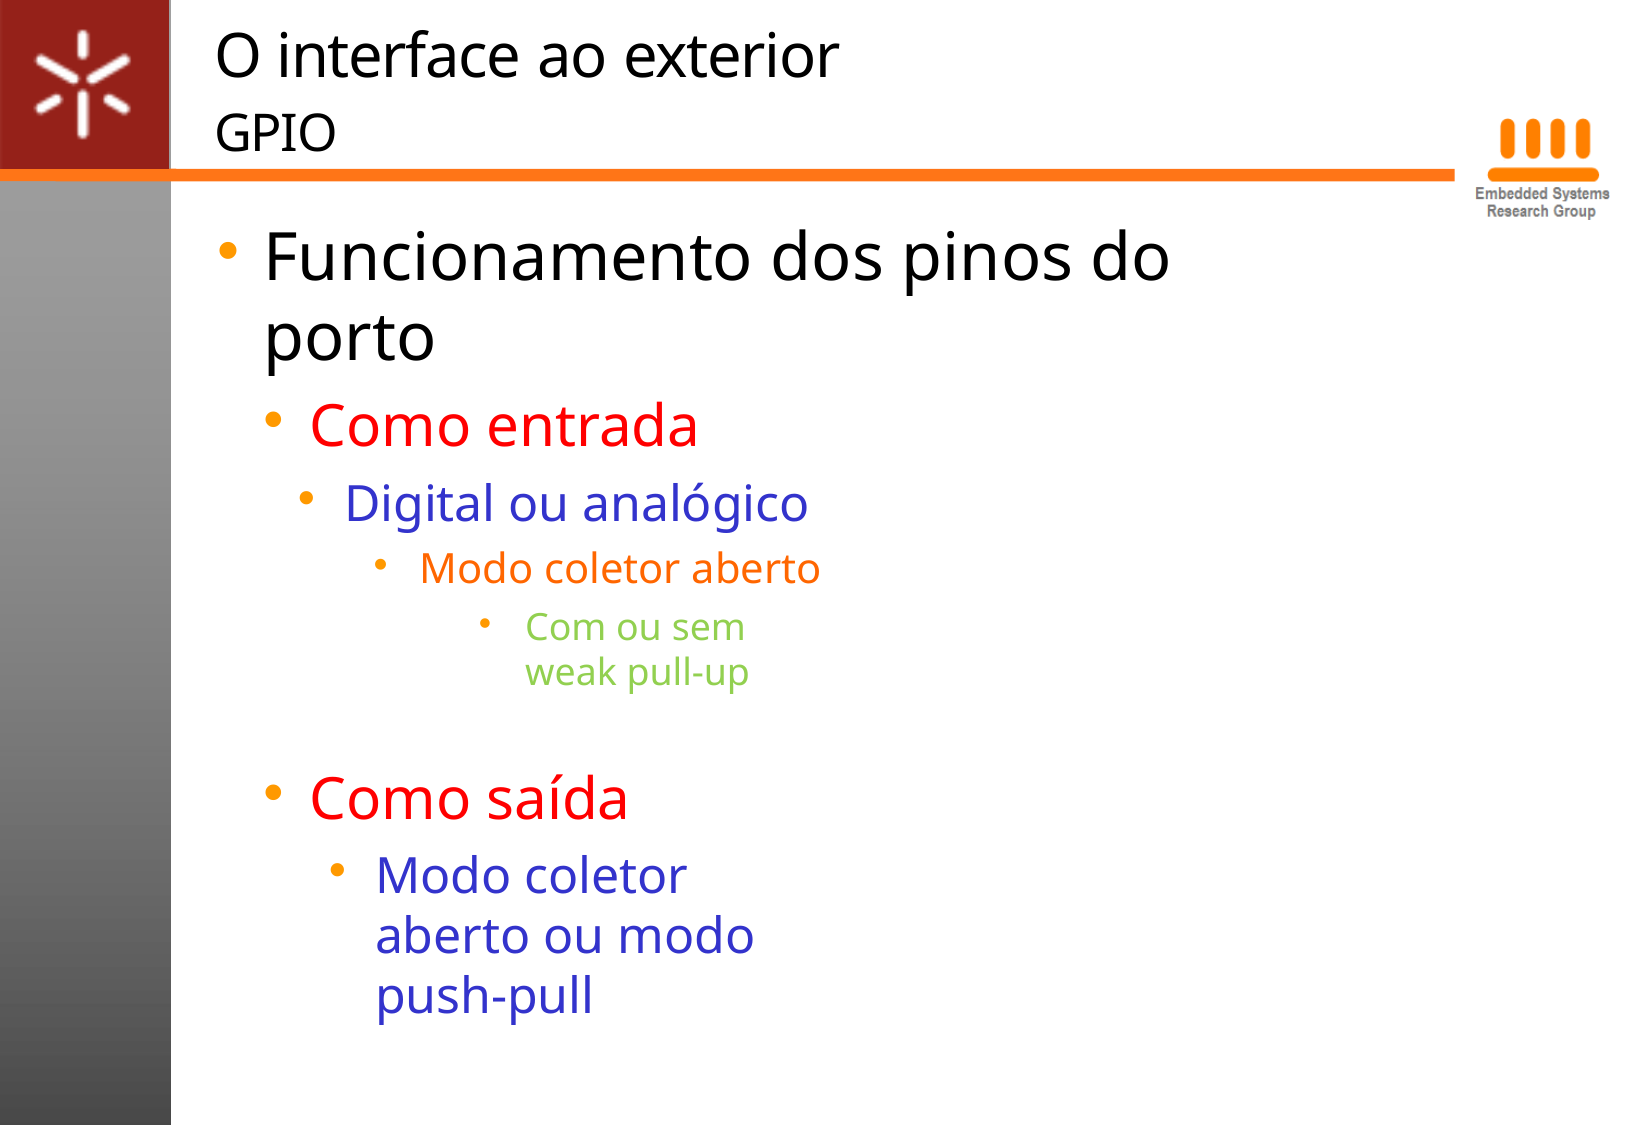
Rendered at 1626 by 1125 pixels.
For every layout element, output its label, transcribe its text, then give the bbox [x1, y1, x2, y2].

picture [0, 0, 171, 169]
picture [1475, 118, 1610, 220]
picture [0, 182, 171, 1125]
text_box Funcionamento dos pinos do porto Como entrada Digital ou analógico Modo coletor aberto Com ou sem weak pull-up Como saída Modo coletor aberto ou modo push-pull [214, 196, 1287, 1024]
title O interface ao exterior GPIO [212, 16, 969, 234]
